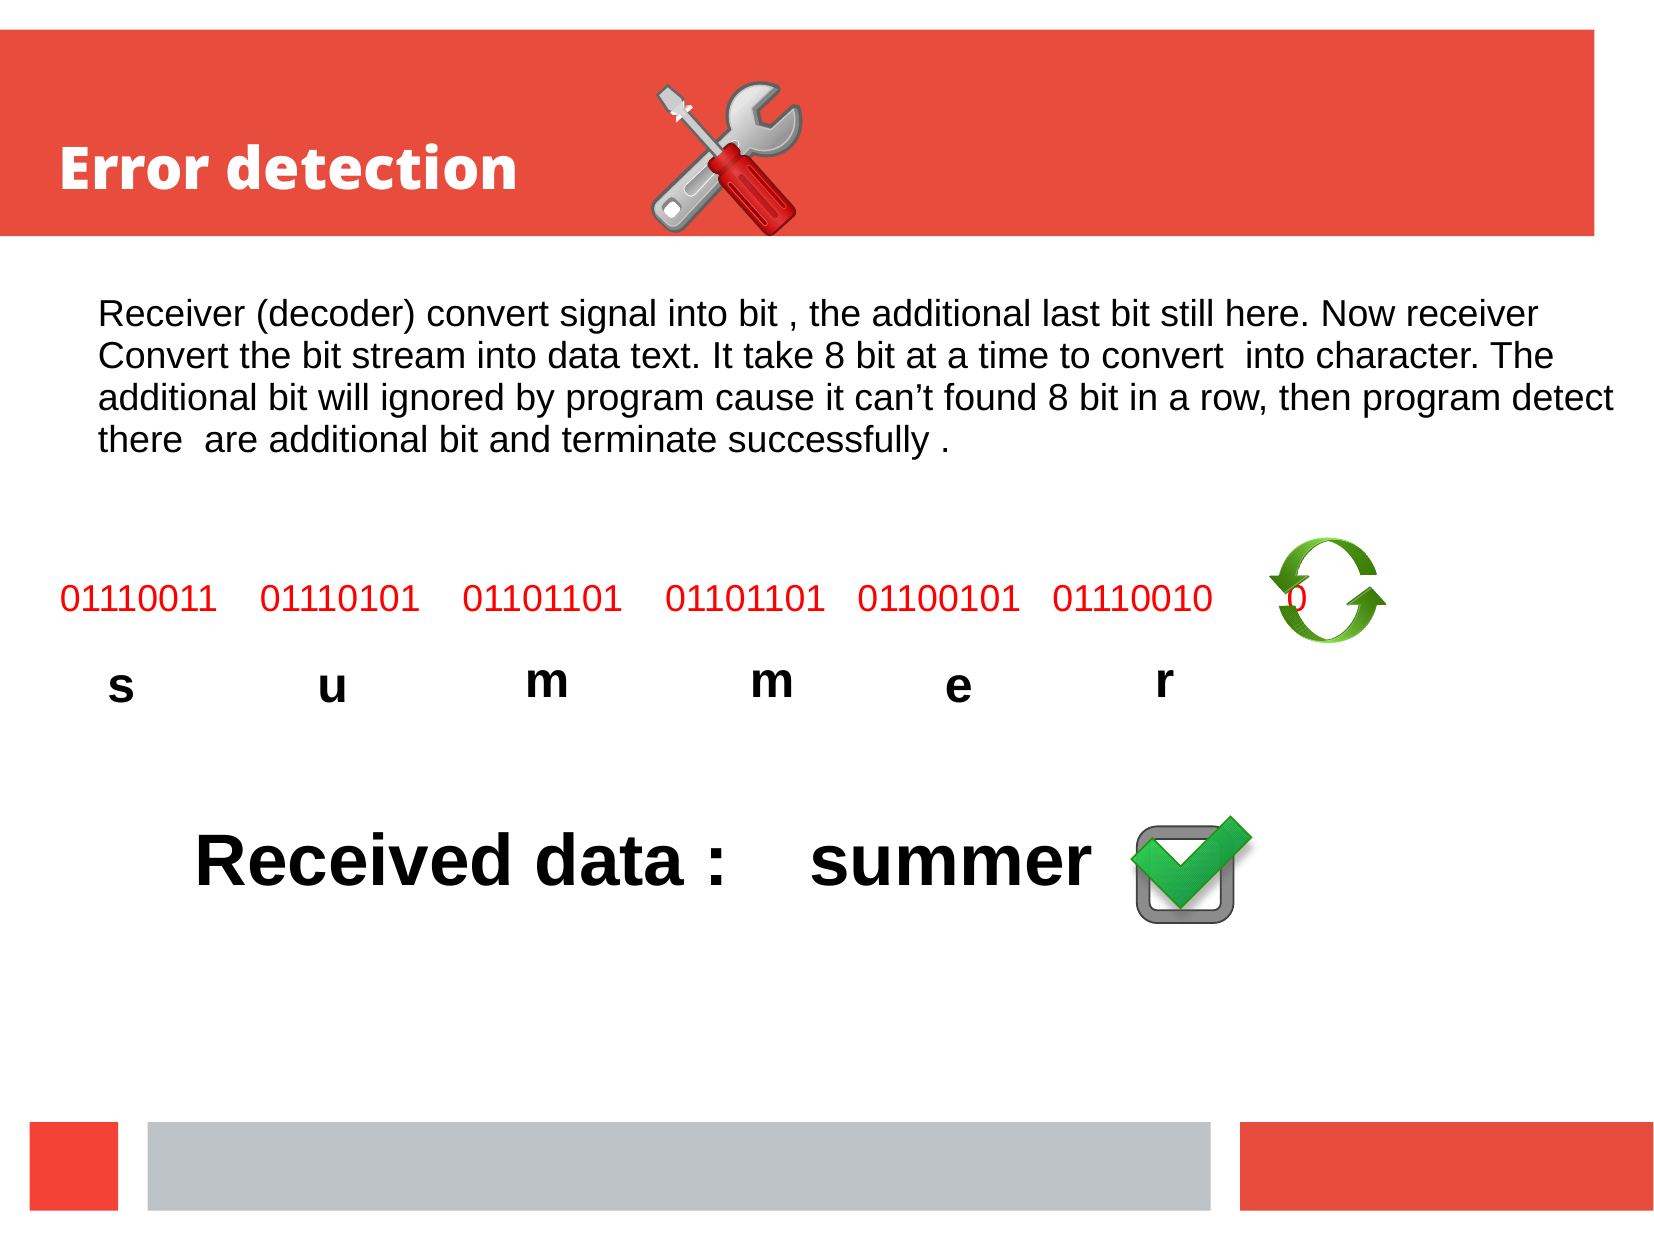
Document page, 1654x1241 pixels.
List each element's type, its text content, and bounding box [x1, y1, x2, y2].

picture [1262, 532, 1390, 648]
text_box m [510, 645, 585, 716]
picture [1096, 780, 1276, 959]
text_box e [930, 649, 988, 721]
text_box m [735, 645, 793, 716]
title Error detection [59, 59, 1595, 207]
text_box r [1140, 645, 1190, 716]
text_box 01110011 01110101 01101101 01101101 01100101 01110010 0 [45, 570, 1486, 669]
picture [641, 75, 811, 244]
text_box u [302, 649, 363, 721]
text_box Receiver (decoder) convert signal into bit , the additional last bit still here. Now receiver Convert the bit stream into data text. It take 8 bit at a time to convert into character. The additional bit will ignored by program cause it can’t found 8 bit in a row, then program detect there are additional bit and terminate successfully . [83, 285, 1629, 510]
text_box s [92, 649, 151, 721]
text_box Received data : summer [180, 812, 1336, 991]
